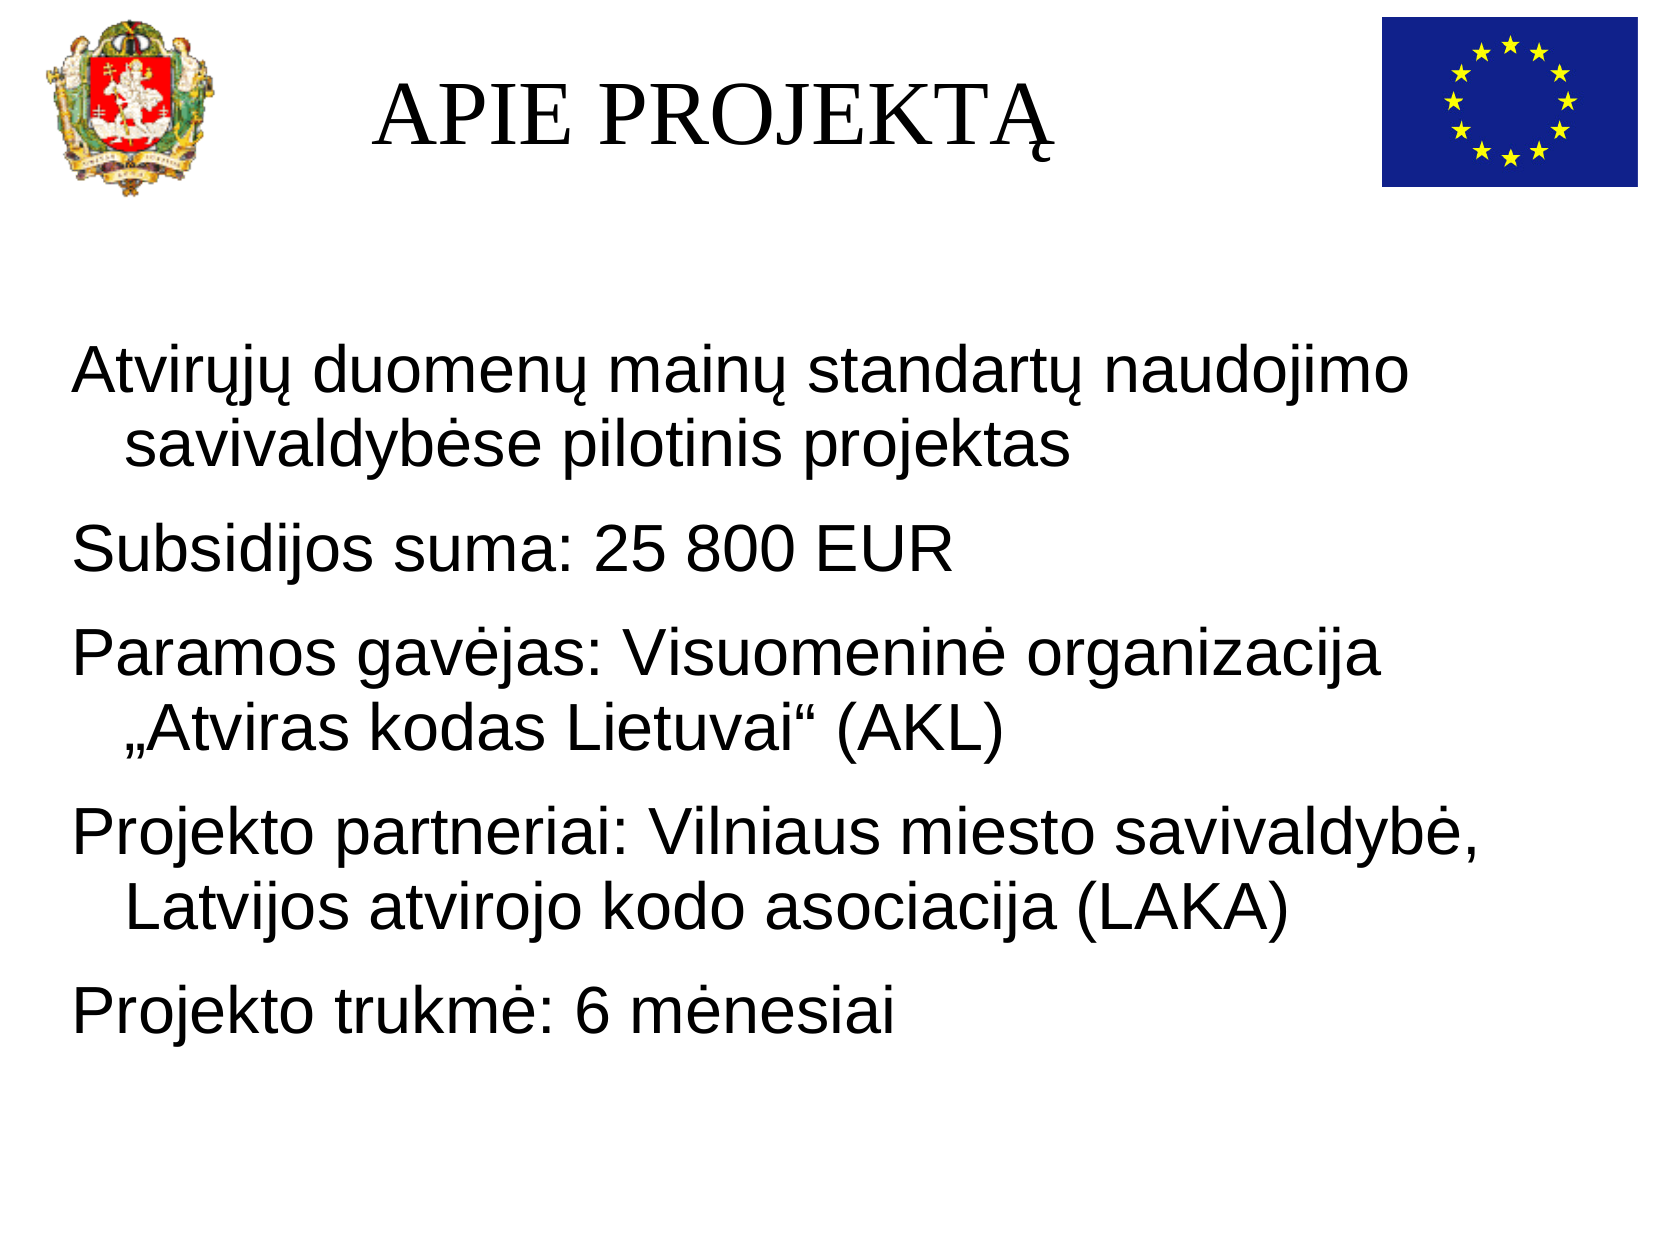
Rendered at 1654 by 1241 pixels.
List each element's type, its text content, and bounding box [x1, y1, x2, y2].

picture [0, 16, 271, 199]
list Atvirųjų duomenų mainų standartų naudojimo savivaldybėse pilotinis projektas Subsidijos suma: 25 800 EUR Paramos gavėjas: Visuomeninė organizacija „Atviras kodas Lietuvai“ (AKL) Projekto partneriai: Vilniaus miesto savivaldybė, Latvijos atvirojo kodo asociacija (LAKA) Projekto trukmė: 6 mėnesiai [53, 331, 1619, 1176]
title APIE PROJEKTĄ [63, 49, 1365, 178]
picture [1382, 17, 1638, 187]
